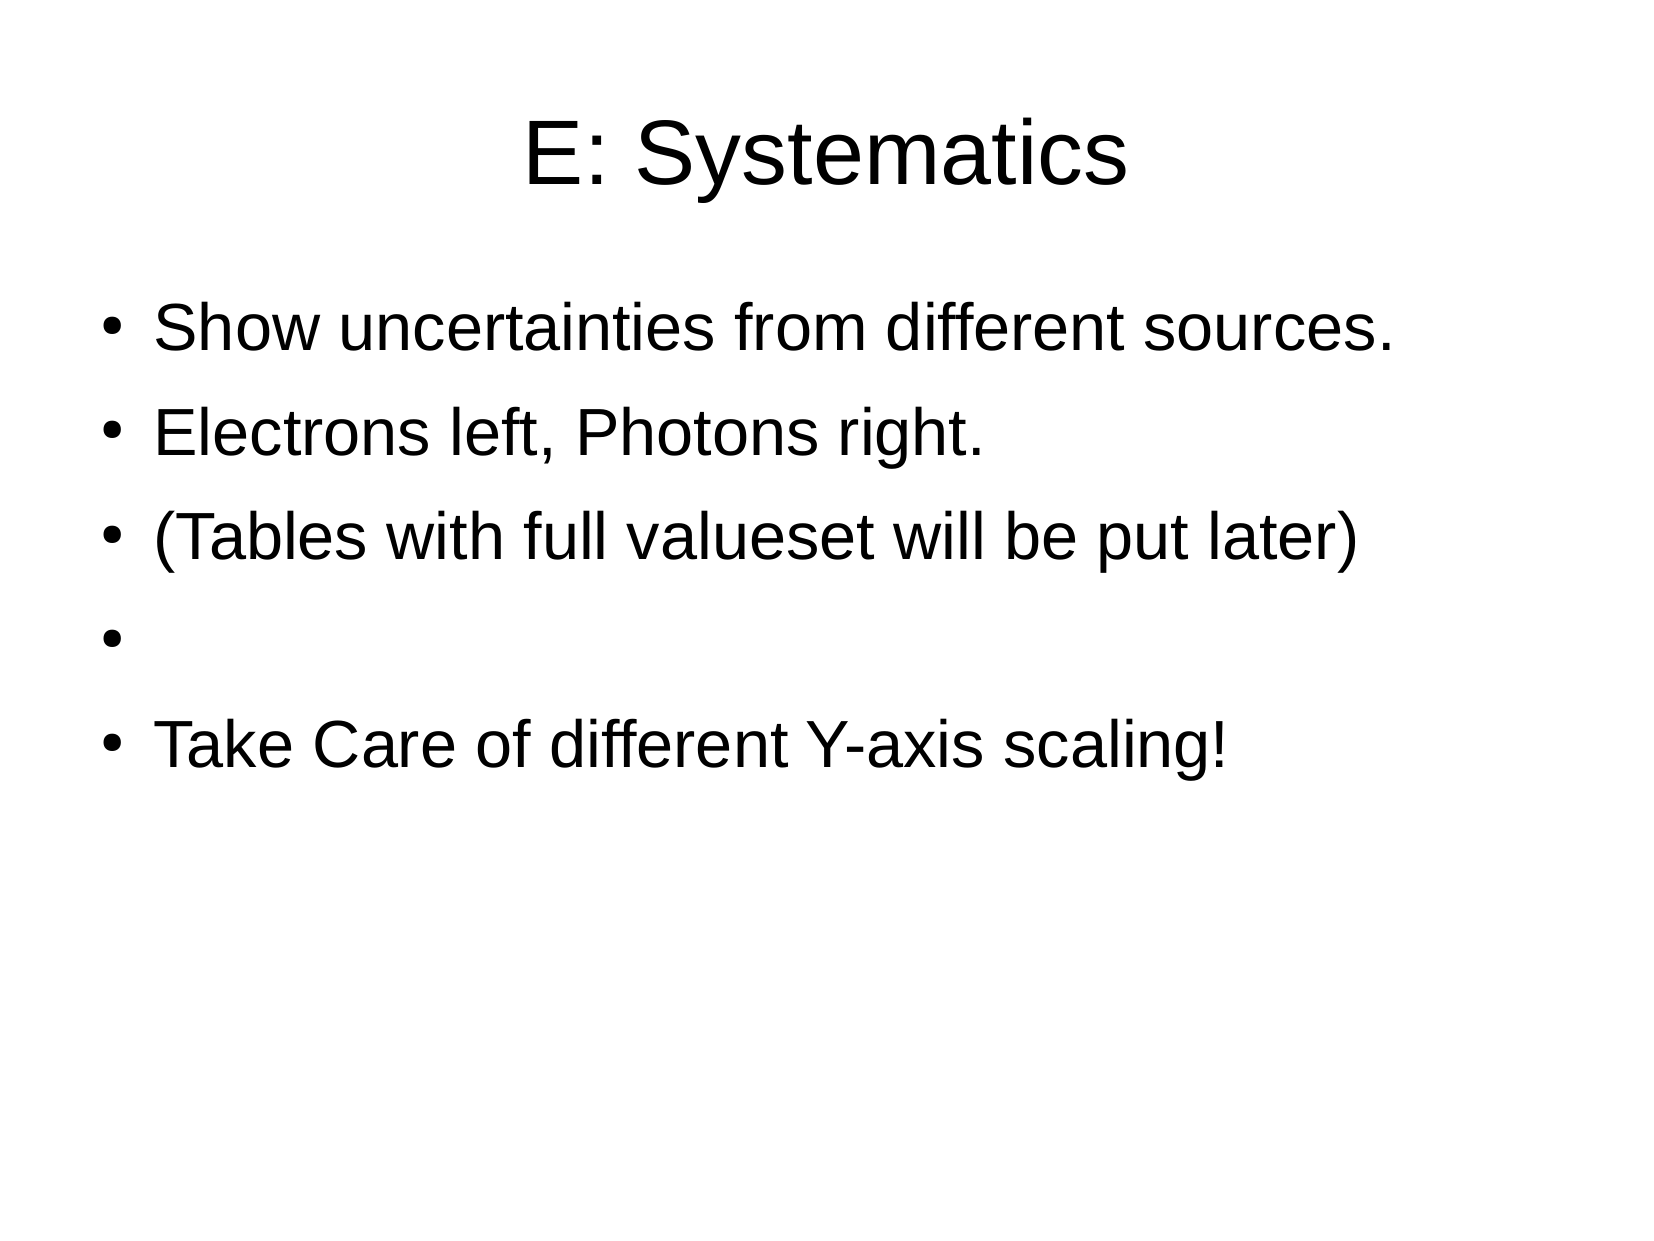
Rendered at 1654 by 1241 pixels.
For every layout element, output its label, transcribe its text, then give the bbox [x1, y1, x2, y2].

title E: Systematics [82, 56, 1571, 250]
list Show uncertainties from different sources. Electrons left, Photons right. (Tables with full valueset will be put later) Take Care of different Y-axis scaling! [82, 290, 1571, 1109]
